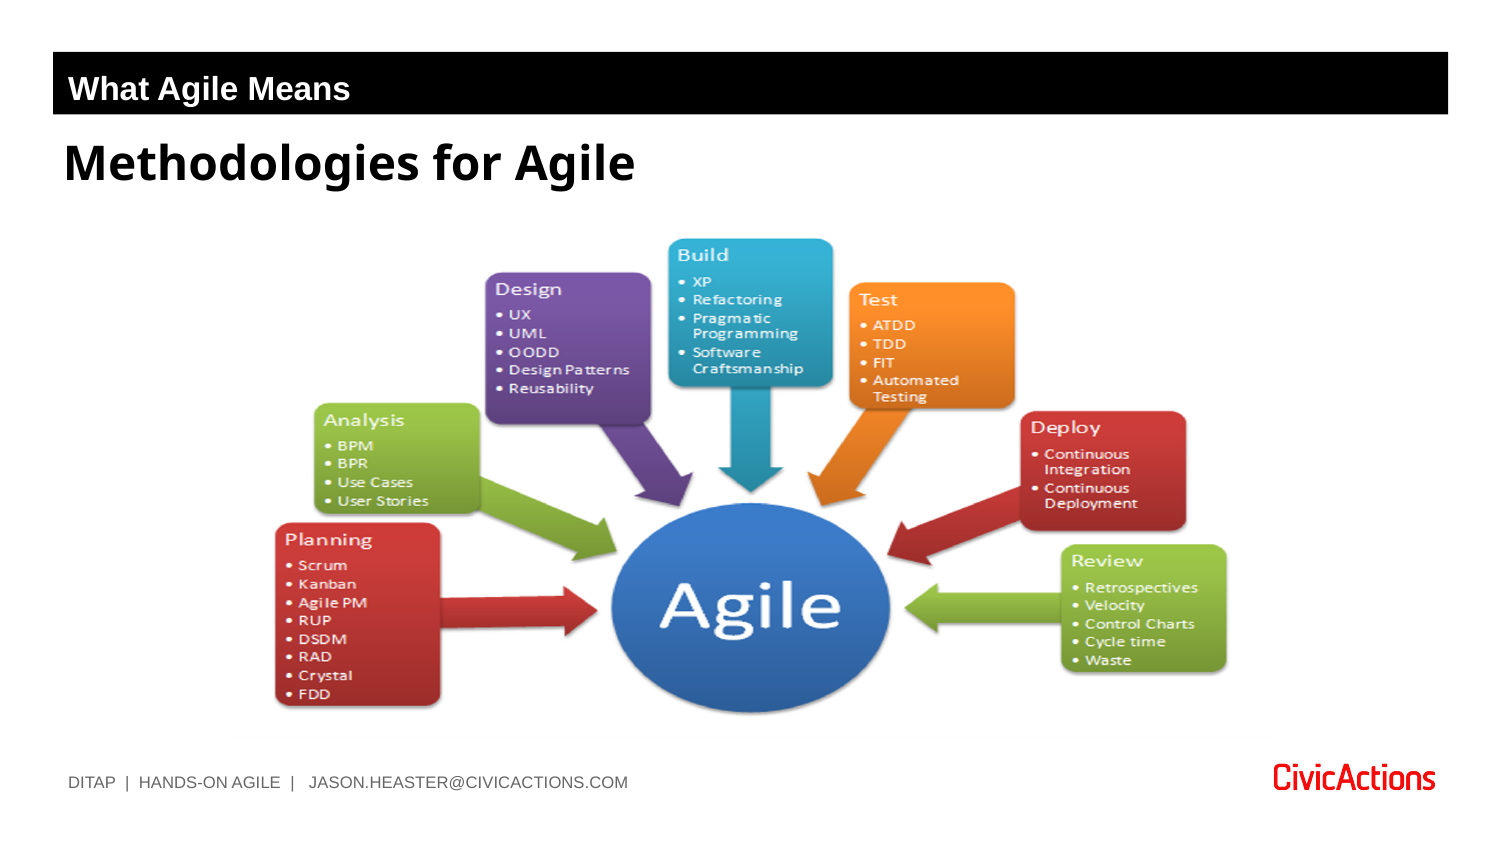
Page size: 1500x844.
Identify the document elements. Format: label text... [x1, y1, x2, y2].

picture [1271, 758, 1438, 795]
list Methodologies for Agile [53, 123, 1449, 348]
title What Agile Means [53, 51, 1449, 115]
picture [225, 205, 1275, 739]
